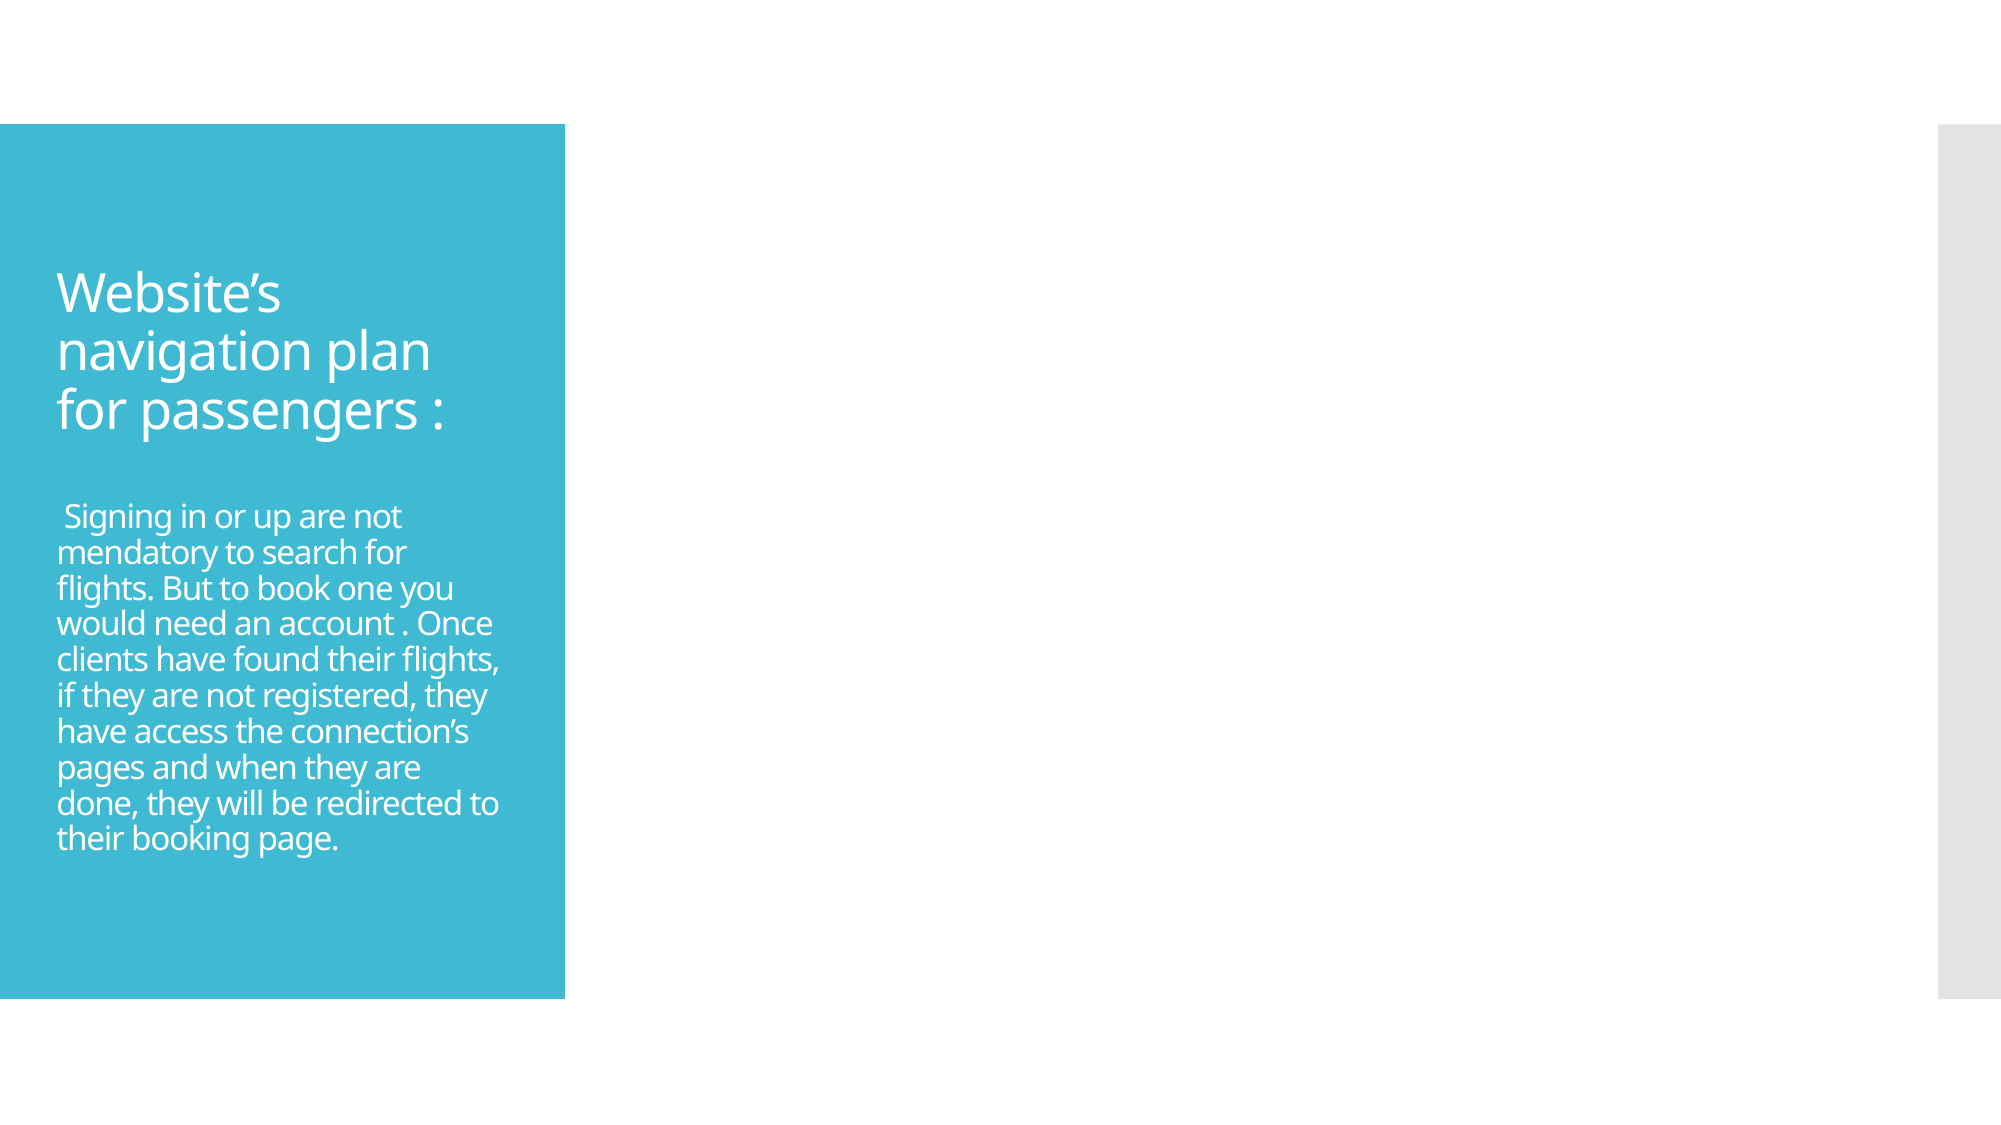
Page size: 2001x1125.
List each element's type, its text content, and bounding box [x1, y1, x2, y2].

title Website’s navigation plan for passengers : Signing in or up are not mendatory to search for flights. But to book one you would need an account . Once clients have found their flights, if they are not registered, they have access the connection’s pages and when they are done, they will be redirected to their booking page. [41, 184, 526, 940]
